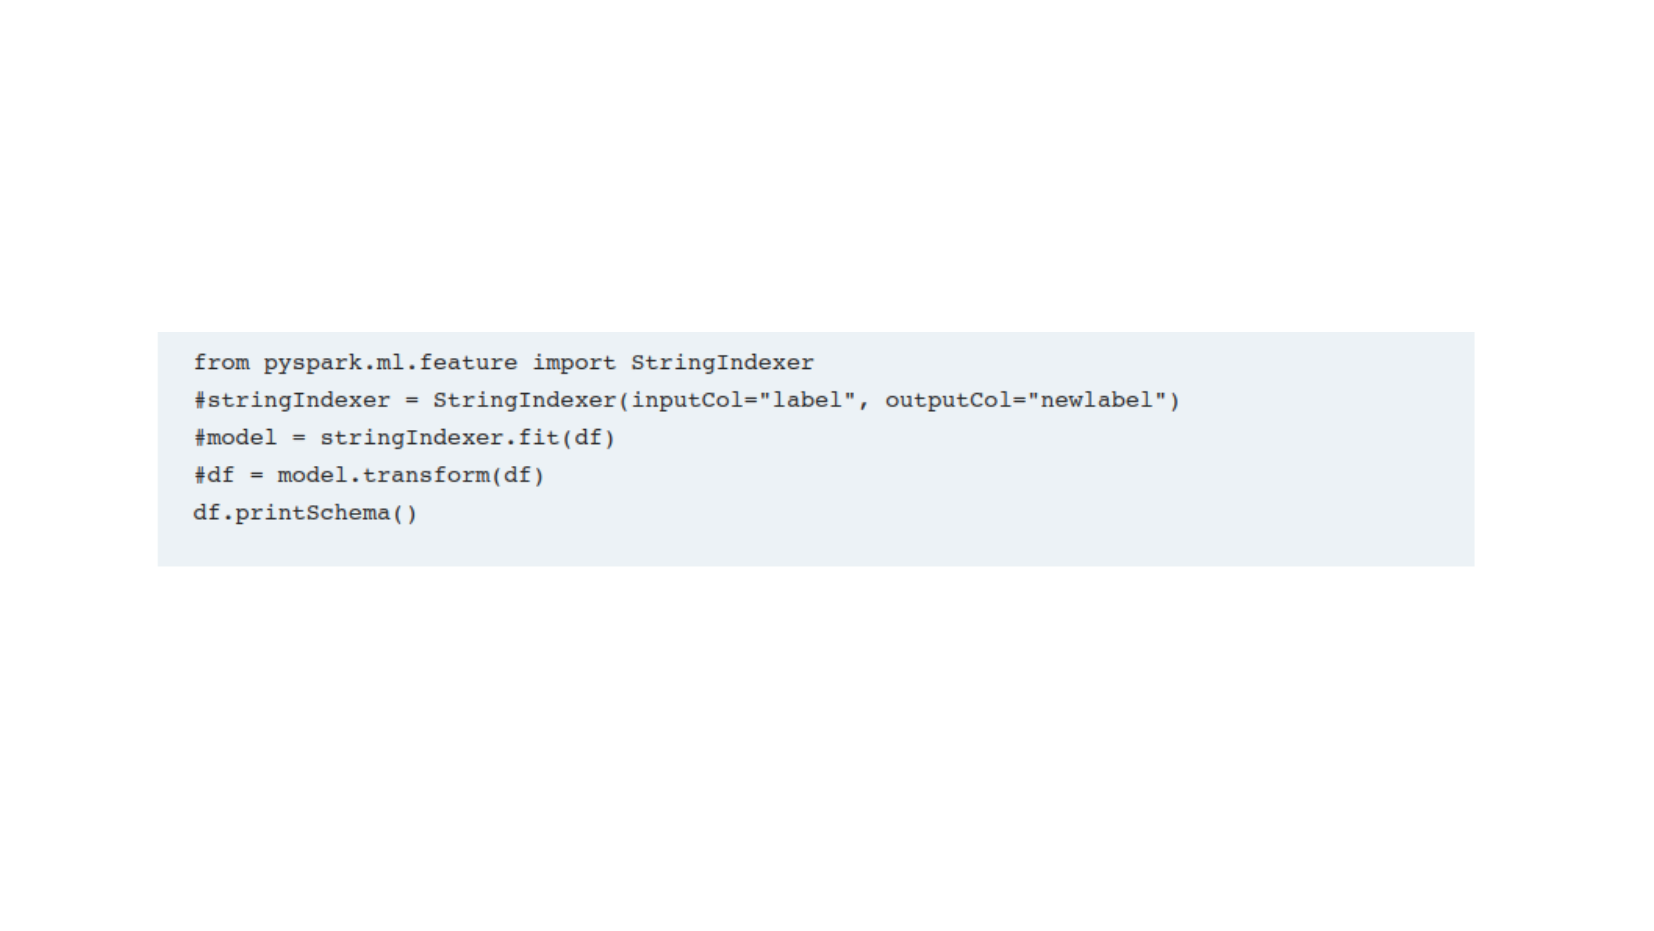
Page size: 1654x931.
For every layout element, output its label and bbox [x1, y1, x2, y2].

picture [130, 332, 1528, 598]
